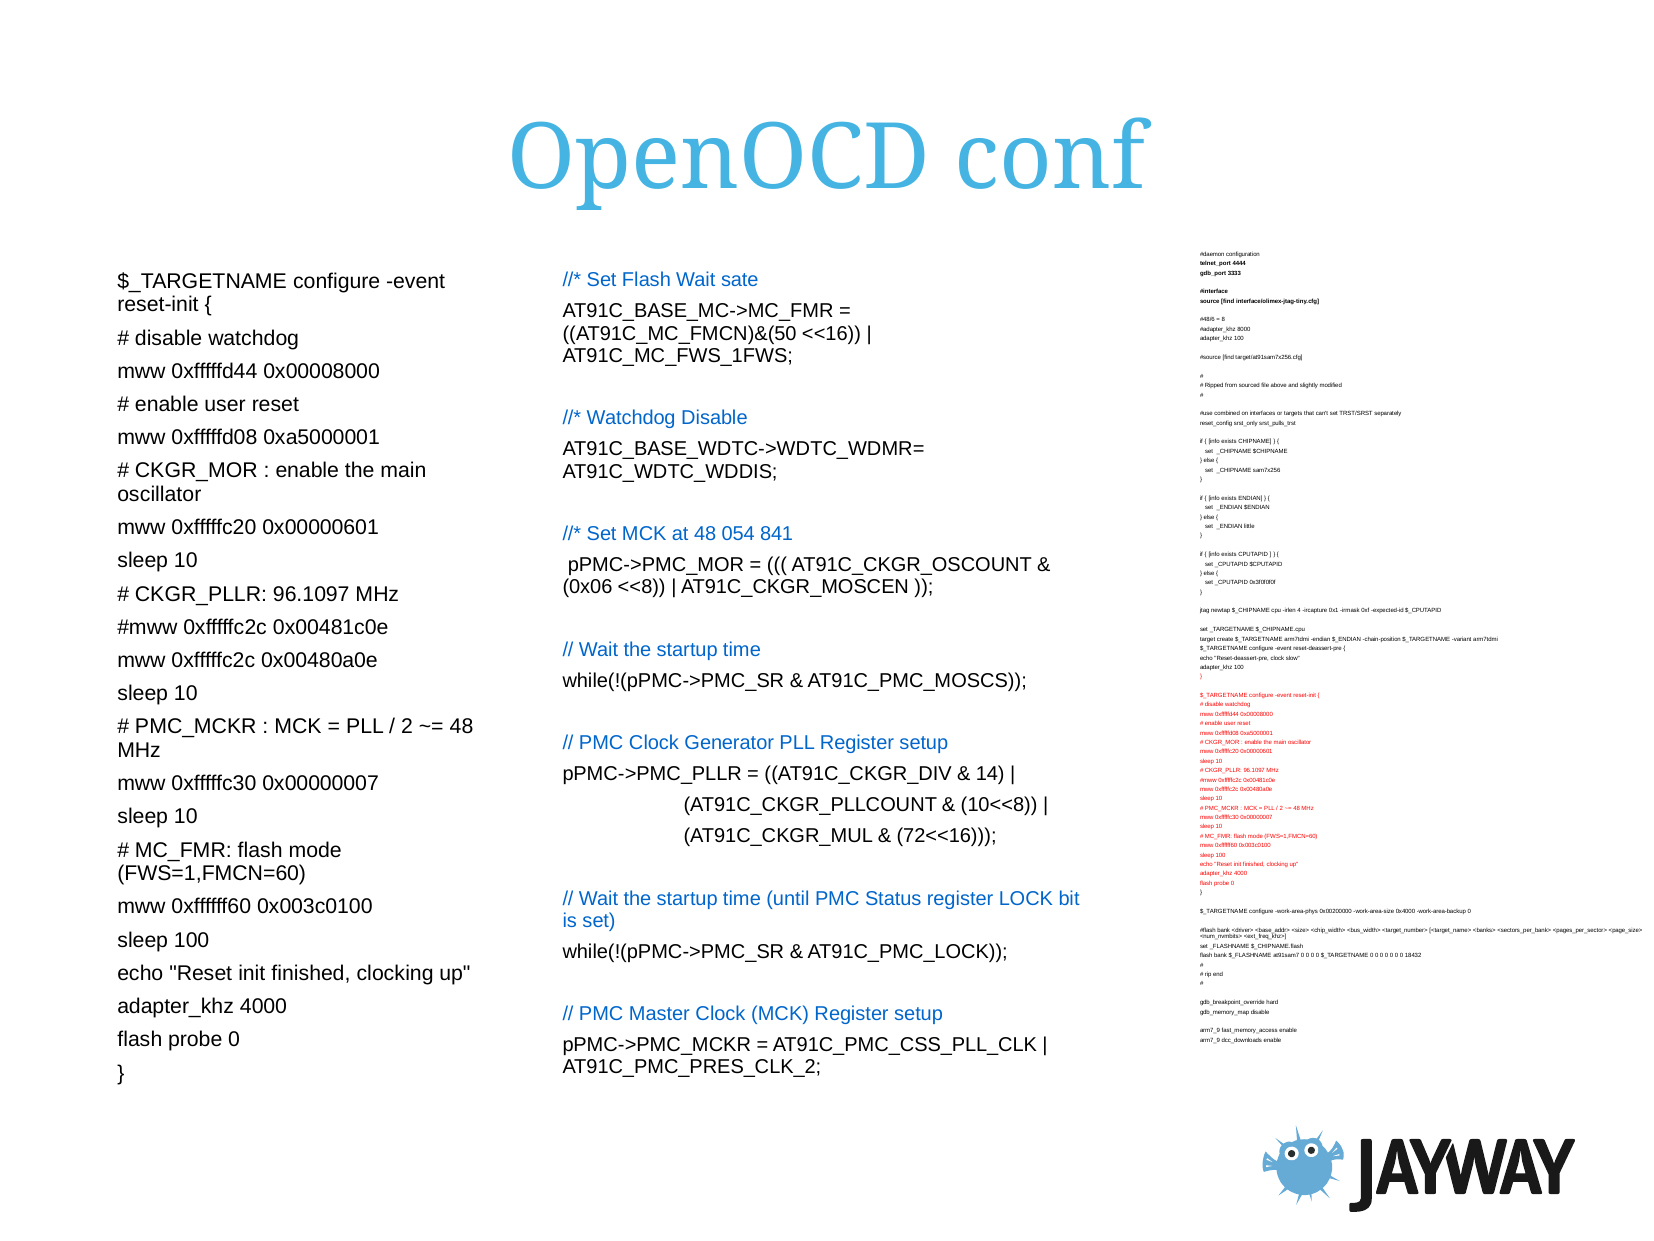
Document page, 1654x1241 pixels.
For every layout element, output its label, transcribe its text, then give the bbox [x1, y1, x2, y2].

list $_TARGETNAME configure -event reset-init { # disable watchdog mww 0xfffffd44 0x00008000 # enable user reset mww 0xfffffd08 0xa5000001 # CKGR_MOR : enable the main oscillator mww 0xfffffc20 0x00000601 sleep 10 # CKGR_PLLR: 96.1097 MHz #mww 0xfffffc2c 0x00481c0e mww 0xfffffc2c 0x00480a0e sleep 10 # PMC_MCKR : MCK = PLL / 2 ~= 48 MHz mww 0xfffffc30 0x00000007 sleep 10 # MC_FMR: flash mode (FWS=1,FMCN=60) mww 0xffffff60 0x003c0100 sleep 100 echo "Reset init finished, clocking up" adapter_khz 4000 flash probe 0 } [117, 268, 488, 1088]
title OpenOCD conf [82, 49, 1571, 257]
list //* Set Flash Wait sate AT91C_BASE_MC->MC_FMR = ((AT91C_MC_FMCN)&(50 <<16)) | AT91C_MC_FWS_1FWS; //* Watchdog Disable AT91C_BASE_WDTC->WDTC_WDMR= AT91C_WDTC_WDDIS; //* Set MCK at 48 054 841 pPMC->PMC_MOR = ((( AT91C_CKGR_OSCOUNT & (0x06 <<8)) | AT91C_CKGR_MOSCEN )); // Wait the startup time while(!(pPMC->PMC_SR & AT91C_PMC_MOSCS)); // PMC Clock Generator PLL Register setup pPMC->PMC_PLLR = ((AT91C_CKGR_DIV & 14) | (AT91C_CKGR_PLLCOUNT & (10<<8)) | (AT91C_CKGR_MUL & (72<<16))); // Wait the startup time (until PMC Status register LOCK bit is set) while(!(pPMC->PMC_SR & AT91C_PMC_LOCK)); // PMC Master Clock (MCK) Register setup pPMC->PMC_MCKR = AT91C_PMC_CSS_PLL_CLK | AT91C_PMC_PRES_CLK_2; [562, 268, 1088, 1088]
list #daemon configuration telnet_port 4444 gdb_port 3333 #interface source [find interface/olimex-jtag-tiny.cfg] #48/6 = 8 #adapter_khz 8000 adapter_khz 100 #source [find target/at91sam7x256.cfg] # # Ripped from sourced file above and slightly modified # #use combined on interfaces or targets that can't set TRST/SRST separately reset_config srst_only srst_pulls_trst if { [info exists CHIPNAME] } { set _CHIPNAME $CHIPNAME } else { set _CHIPNAME sam7x256 } if { [info exists ENDIAN] } { set _ENDIAN $ENDIAN } else { set _ENDIAN little } if { [info exists CPUTAPID ] } { set _CPUTAPID $CPUTAPID } else { set _CPUTAPID 0x3f0f0f0f } jtag newtap $_CHIPNAME cpu -irlen 4 -ircapture 0x1 -irmask 0xf -expected-id $_CPUTAPID set _TARGETNAME $_CHIPNAME.cpu target create $_TARGETNAME arm7tdmi -endian $_ENDIAN -chain-position $_TARGETNAME -variant arm7tdmi $_TARGETNAME configure -event reset-deassert-pre { echo "Reset-deassert-pre, clock slow" adapter_khz 100 } $_TARGETNAME configure -event reset-init { # disable watchdog mww 0xfffffd44 0x00008000 # enable user reset mww 0xfffffd08 0xa5000001 # CKGR_MOR : enable the main oscillator mww 0xfffffc20 0x00000601 sleep 10 # CKGR_PLLR: 96.1097 MHz #mww 0xfffffc2c 0x00481c0e mww 0xfffffc2c 0x00480a0e sleep 10 # PMC_MCKR : MCK = PLL / 2 ~= 48 MHz mww 0xfffffc30 0x00000007 sleep 10 # MC_FMR: flash mode (FWS=1,FMCN=60) mww 0xffffff60 0x003c0100 sleep 100 echo "Reset init finished, clocking up" adapter_khz 4000 flash probe 0 } $_TARGETNAME configure -work-area-phys 0x00200000 -work-area-size 0x4000 -work-area-backup 0 #flash bank <driver> <base_addr> <size> <chip_width> <bus_width> <target_number> [<target_name> <banks> <sectors_per_bank> <pages_per_sector> <page_size> <num_nvmbits> <ext_freq_khz>] set _FLASHNAME $_CHIPNAME.flash flash bank $_FLASHNAME at91sam7 0 0 0 0 $_TARGETNAME 0 0 0 0 0 0 0 18432 # # rip end # gdb_breakpoint_override hard gdb_memory_map disable arm7_9 fast_memory_access enable arm7_9 dcc_downloads enable [1200, 250, 1651, 1070]
